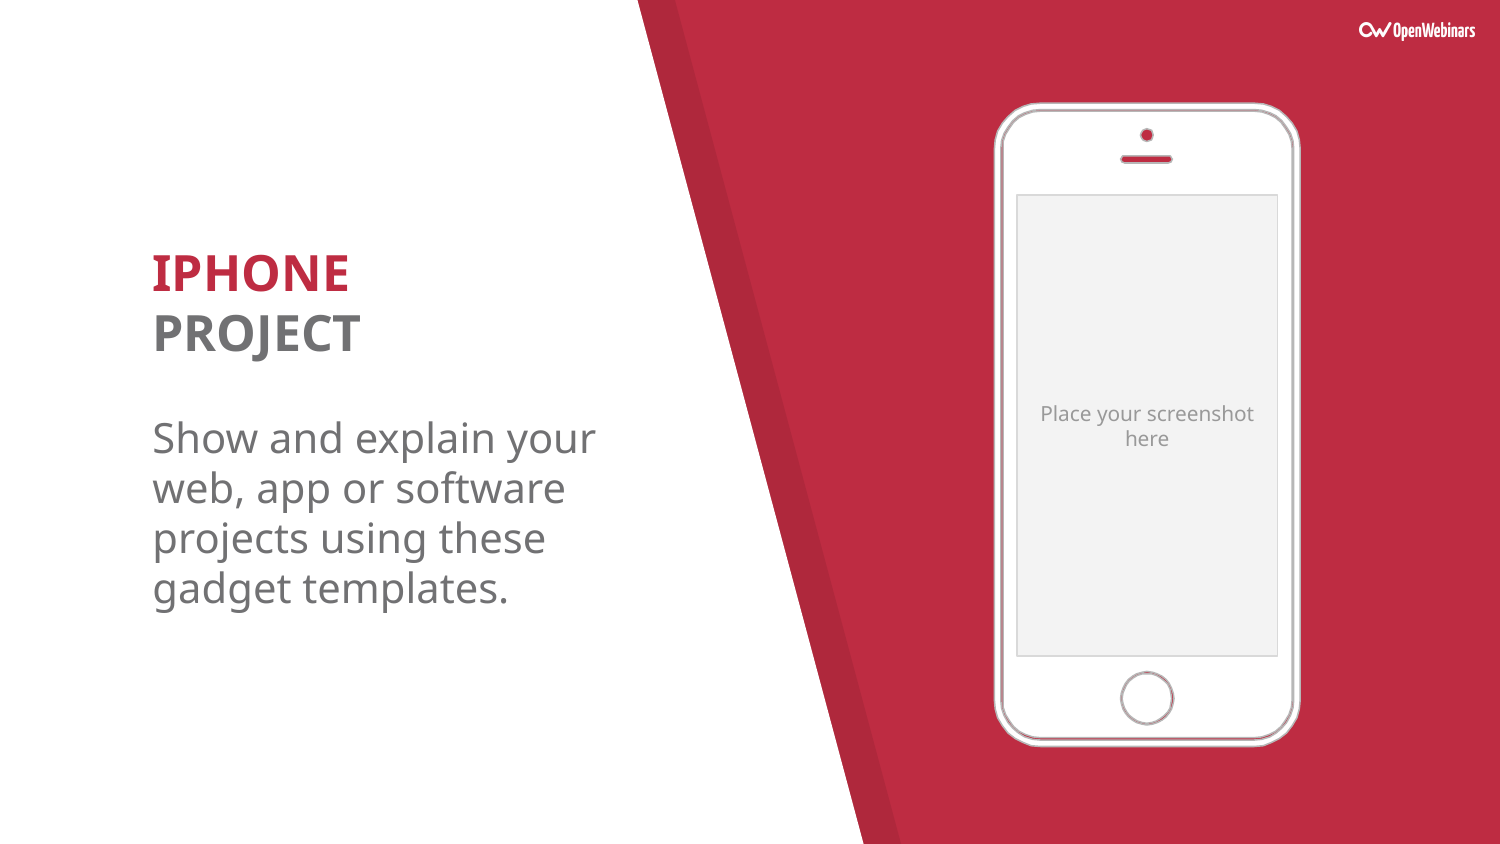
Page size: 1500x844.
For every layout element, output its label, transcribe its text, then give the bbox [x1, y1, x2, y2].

list Show and explain your web, app or software projects using these gadget templates. [137, 396, 654, 767]
picture [1359, 22, 1475, 41]
title IPHONE PROJECT [137, 296, 654, 377]
text_box [994, 103, 1301, 747]
text_box Place your screenshot here [1016, 195, 1278, 657]
